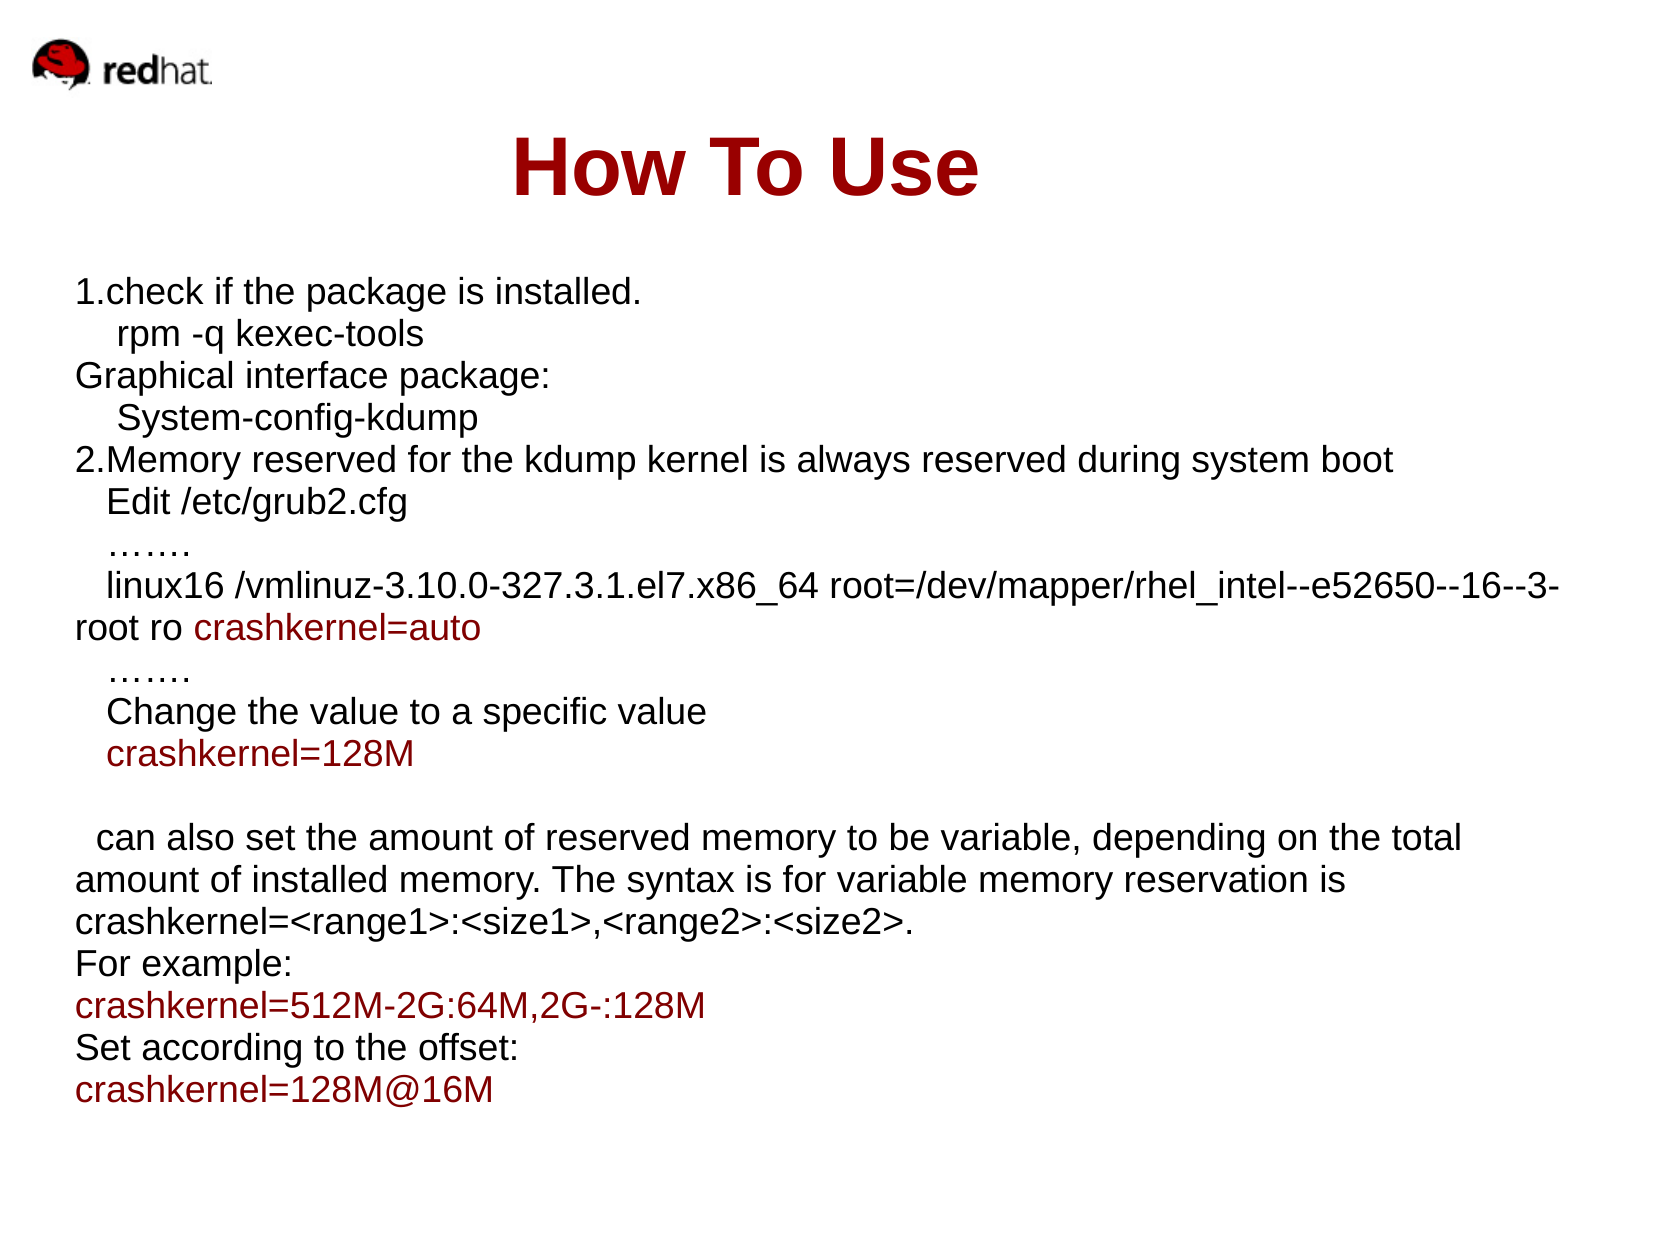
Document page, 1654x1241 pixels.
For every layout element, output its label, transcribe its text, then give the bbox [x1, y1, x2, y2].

text_box How To Use [150, 112, 1313, 226]
text_box 1.check if the package is installed. rpm -q kexec-tools Graphical interface package: System-config-kdump 2.Memory reserved for the kdump kernel is always reserved during system boot Edit /etc/grub2.cfg ……. linux16 /vmlinuz-3.10.0-327.3.1.el7.x86_64 root=/dev/mapper/rhel_intel--e52650--16--3-root ro crashkernel=auto ……. Change the value to a specific value crashkernel=128M can also set the amount of reserved memory to be variable, depending on the total amount of installed memory. The syntax is for variable memory reservation is crashkernel=<range1>:<size1>,<range2>:<size2>. For example: crashkernel=512M-2G:64M,2G-:128M Set according to the offset: crashkernel=128M@16M [60, 263, 1591, 1118]
picture [31, 37, 212, 98]
